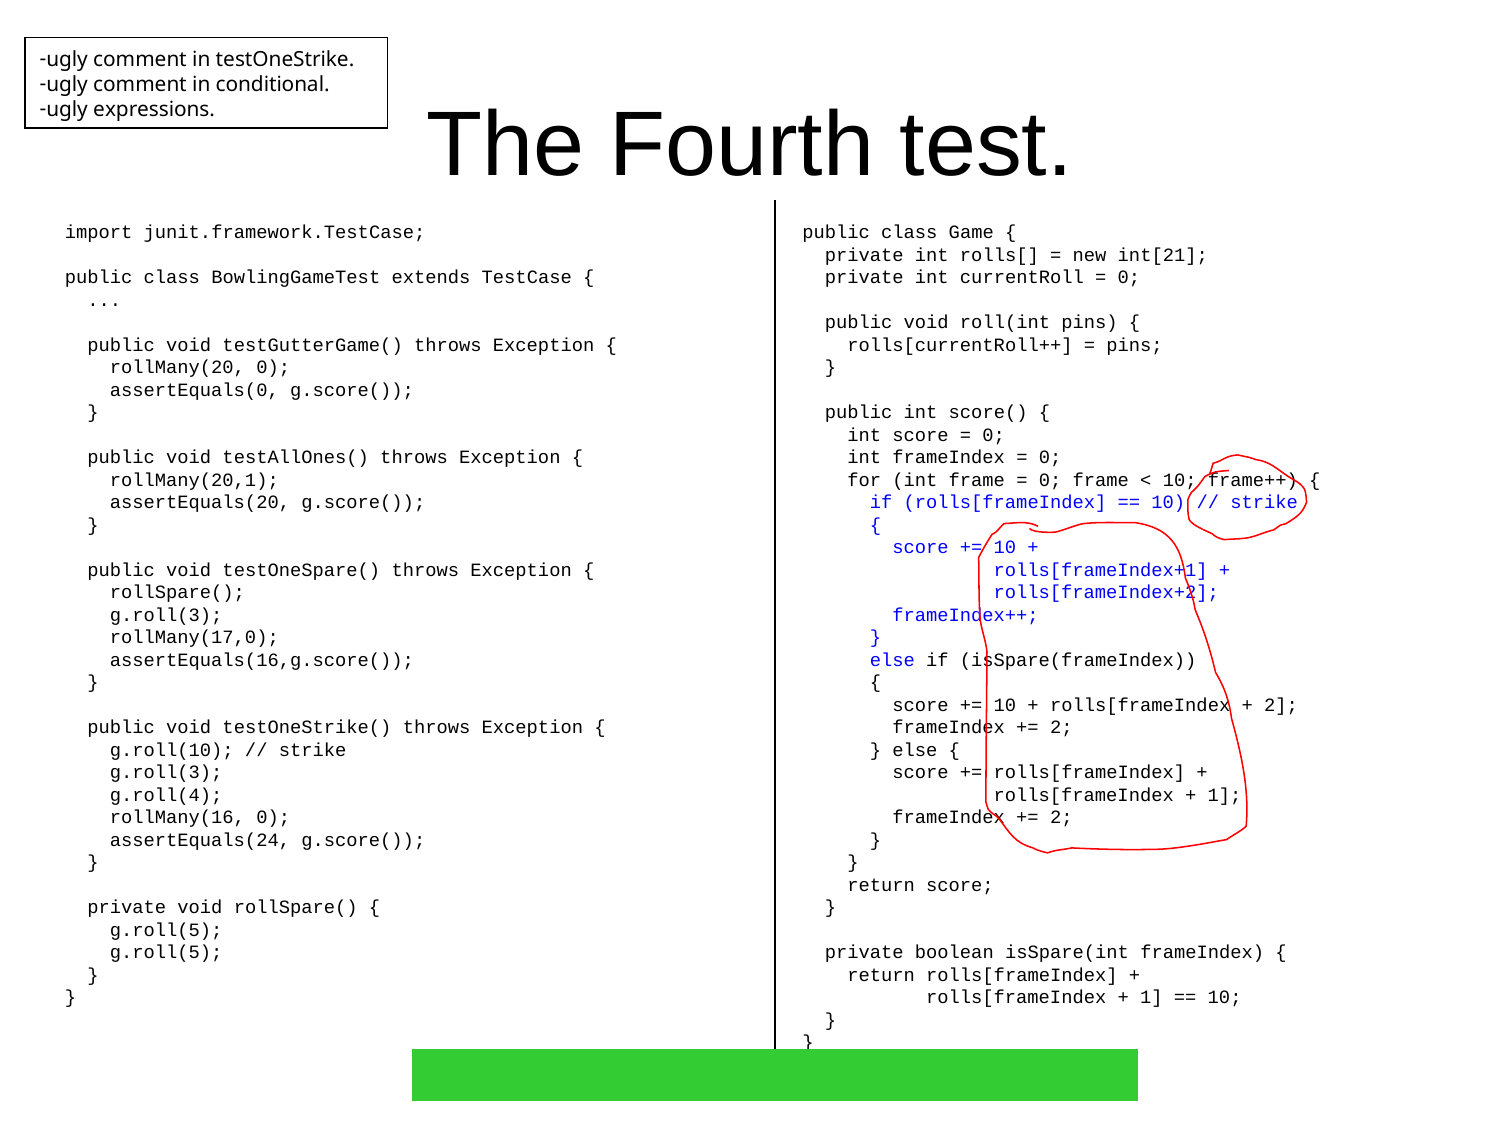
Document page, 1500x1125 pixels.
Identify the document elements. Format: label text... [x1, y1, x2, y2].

text_box ugly comment in testOneStrike. ugly comment in conditional. ugly expressions. [24, 37, 388, 128]
text_box [412, 1049, 1138, 1100]
title The Fourth test. [75, 45, 1426, 233]
text_box public class Game { private int rolls[] = new int[21]; private int currentRoll = 0; public void roll(int pins) { rolls[currentRoll++] = pins; } public int score() { int score = 0; int frameIndex = 0; for (int frame = 0; frame < 10; frame++) { if (rolls[frameIndex] == 10) // strike { score += 10 + rolls[frameIndex+1] + rolls[frameIndex+2]; frameIndex++; } else if (isSpare(frameIndex)) { score += 10 + rolls[frameIndex + 2]; frameIndex += 2; } else { score += rolls[frameIndex] + rolls[frameIndex + 1]; frameIndex += 2; } } return score; } private boolean isSpare(int frameIndex) { return rolls[frameIndex] + rolls[frameIndex + 1] == 10; } } [787, 212, 1451, 1061]
text_box import junit.framework.TestCase; public class BowlingGameTest extends TestCase { ... public void testGutterGame() throws Exception { rollMany(20, 0); assertEquals(0, g.score()); } public void testAllOnes() throws Exception { rollMany(20,1); assertEquals(20, g.score()); } public void testOneSpare() throws Exception { rollSpare(); g.roll(3); rollMany(17,0); assertEquals(16,g.score()); } public void testOneStrike() throws Exception { g.roll(10); // strike g.roll(3); g.roll(4); rollMany(16, 0); assertEquals(24, g.score()); } private void rollSpare() { g.roll(5); g.roll(5); } } [50, 212, 713, 1016]
